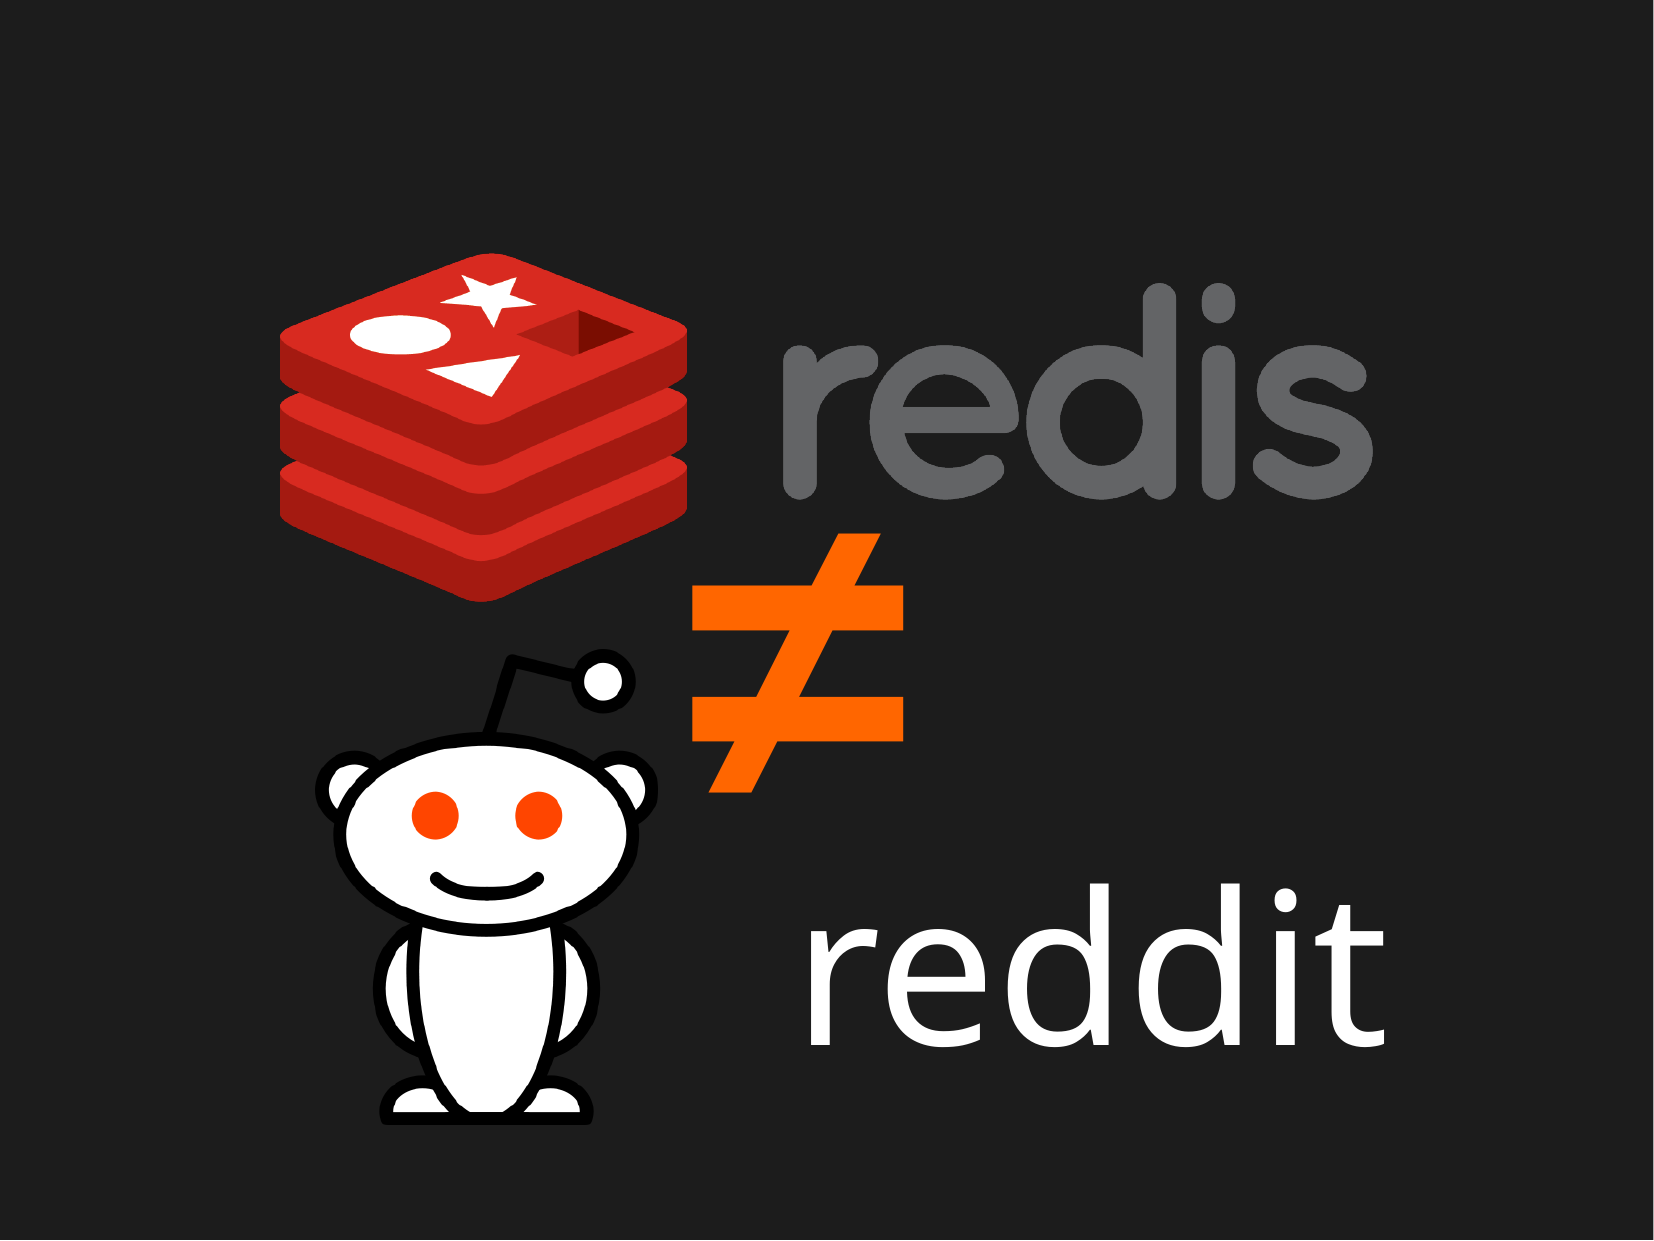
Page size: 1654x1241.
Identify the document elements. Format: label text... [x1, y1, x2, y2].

text_box reddit [778, 810, 1400, 1111]
picture [280, 245, 1373, 610]
text_box ≠ [660, 450, 856, 933]
picture [315, 649, 658, 1126]
